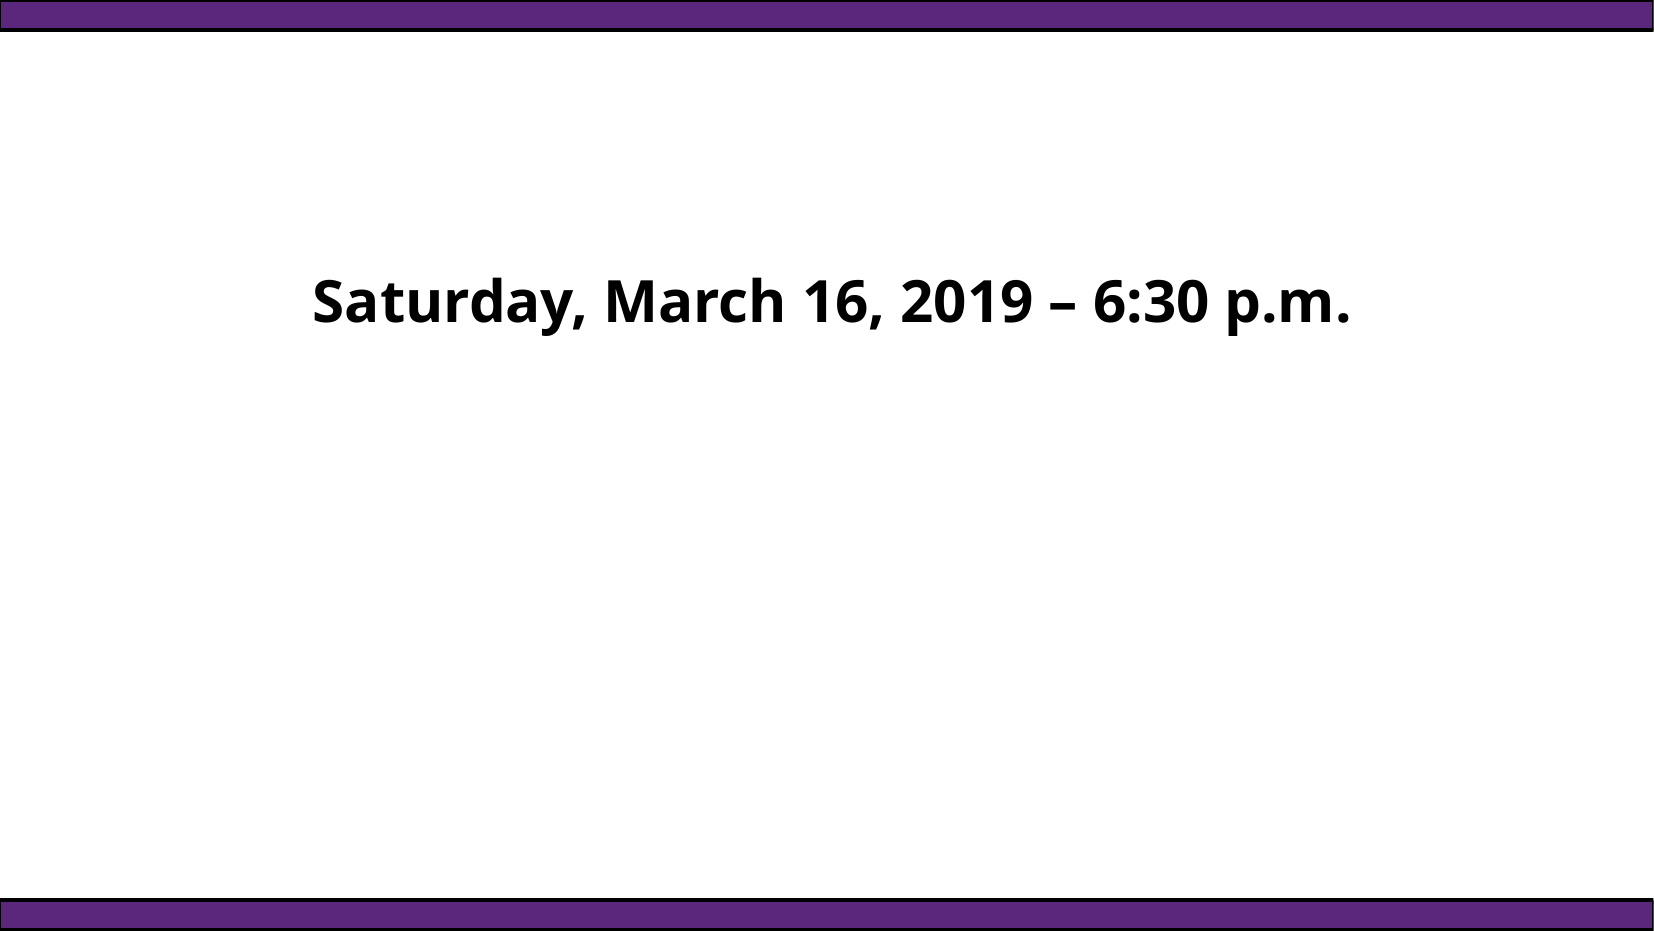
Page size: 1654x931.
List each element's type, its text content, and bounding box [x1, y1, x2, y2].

text_box [0, 900, 1654, 931]
picture [0, 31, 1654, 900]
text_box Saturday, March 16, 2019 – 6:30 p.m. [90, 252, 1576, 346]
text_box [0, 0, 1654, 31]
